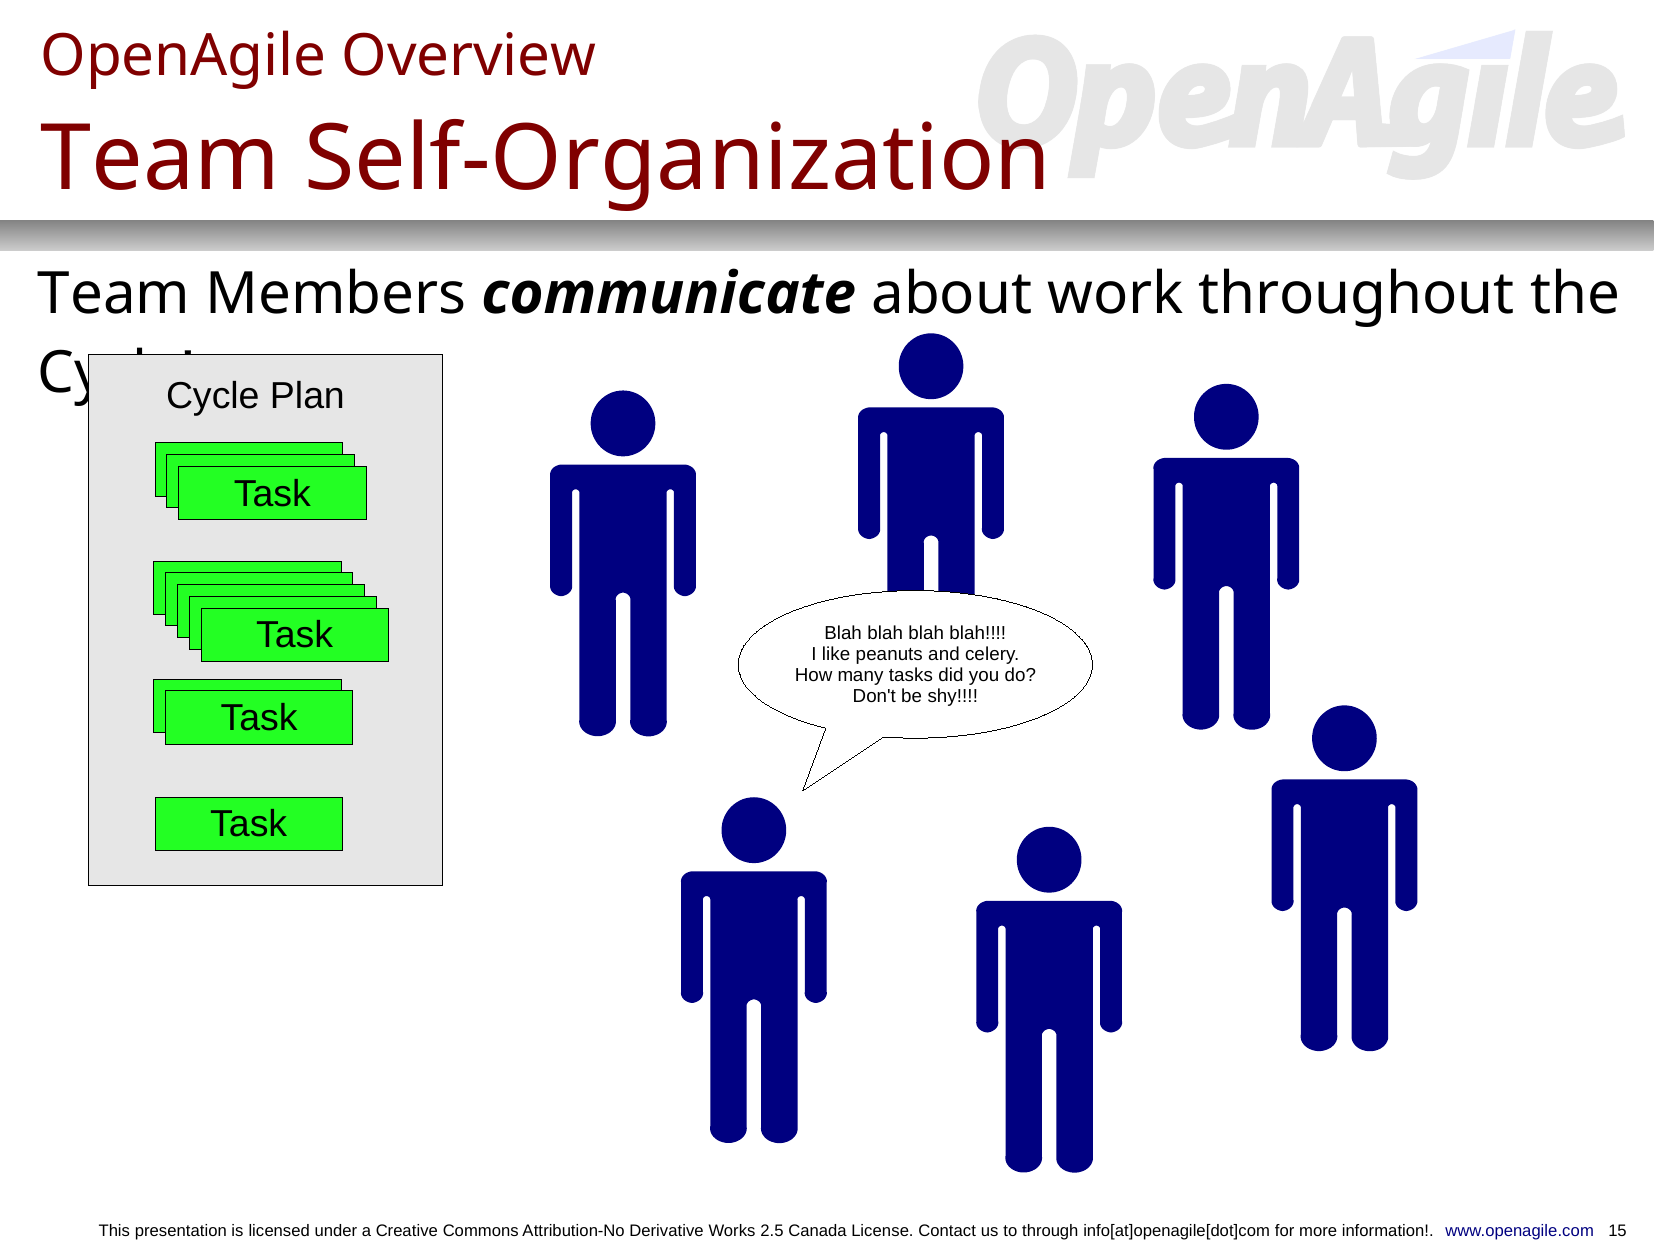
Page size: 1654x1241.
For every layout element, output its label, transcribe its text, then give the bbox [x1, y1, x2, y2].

text_box Blah blah blah blah!!!! I like peanuts and celery. How many tasks did you do? Don't be shy!!!! [738, 590, 1093, 791]
text_box Task [189, 596, 377, 650]
text_box Task [178, 466, 367, 520]
text_box Task [165, 690, 353, 745]
title OpenAgile Overview Team Self-Organization [40, 8, 1654, 222]
text_box Task [153, 679, 342, 733]
text_box Task [201, 608, 389, 662]
text_box [898, 333, 964, 400]
text_box Task [165, 572, 353, 626]
text_box [1016, 826, 1082, 893]
text_box [976, 900, 1123, 1173]
text_box [550, 464, 696, 737]
text_box Task [155, 797, 343, 851]
text_box Task [177, 584, 365, 638]
text_box [1312, 705, 1377, 772]
text_box [1271, 779, 1418, 1052]
text_box [858, 407, 1004, 594]
text_box [590, 390, 656, 457]
text_box Task [155, 442, 343, 497]
text_box [1153, 457, 1300, 730]
text_box Cycle Plan [151, 367, 361, 450]
text_box [1194, 383, 1259, 450]
text_box Task [153, 561, 342, 615]
text_box [721, 797, 787, 864]
text_box Task [166, 454, 355, 508]
text_box [680, 871, 827, 1144]
list Team Members communicate about work throughout the Cycle! [37, 251, 1654, 1192]
text_box [88, 354, 443, 886]
